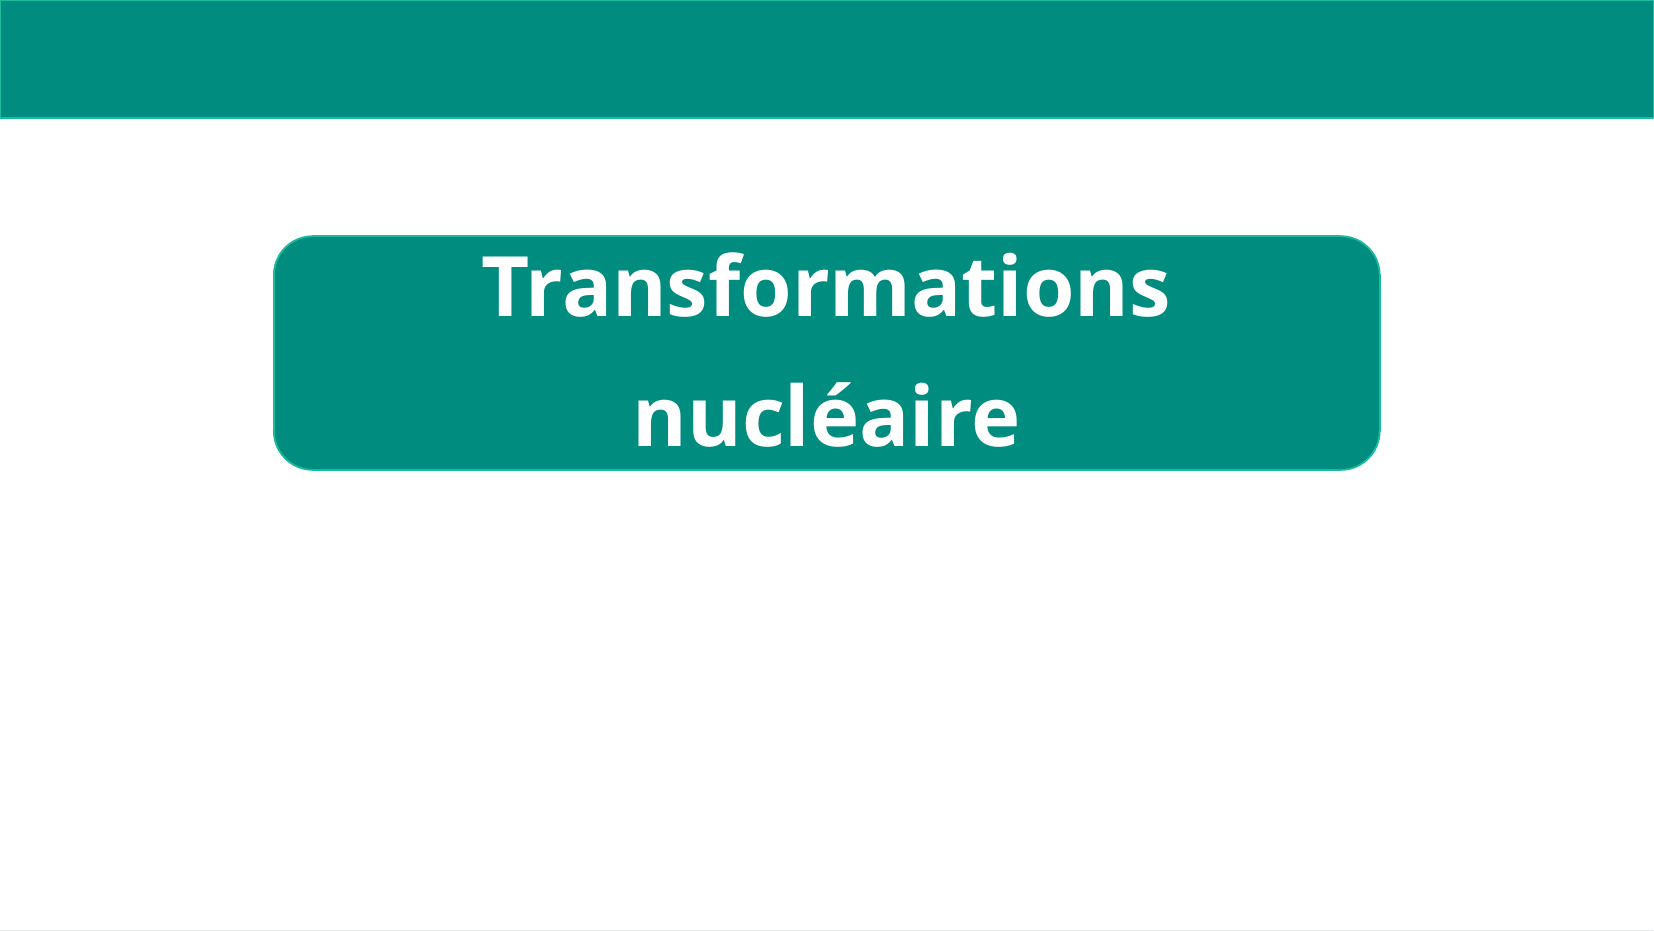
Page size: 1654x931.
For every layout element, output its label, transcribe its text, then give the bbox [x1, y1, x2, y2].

title Transformations nucléaire [284, 238, 1369, 443]
text_box [273, 253, 1380, 470]
